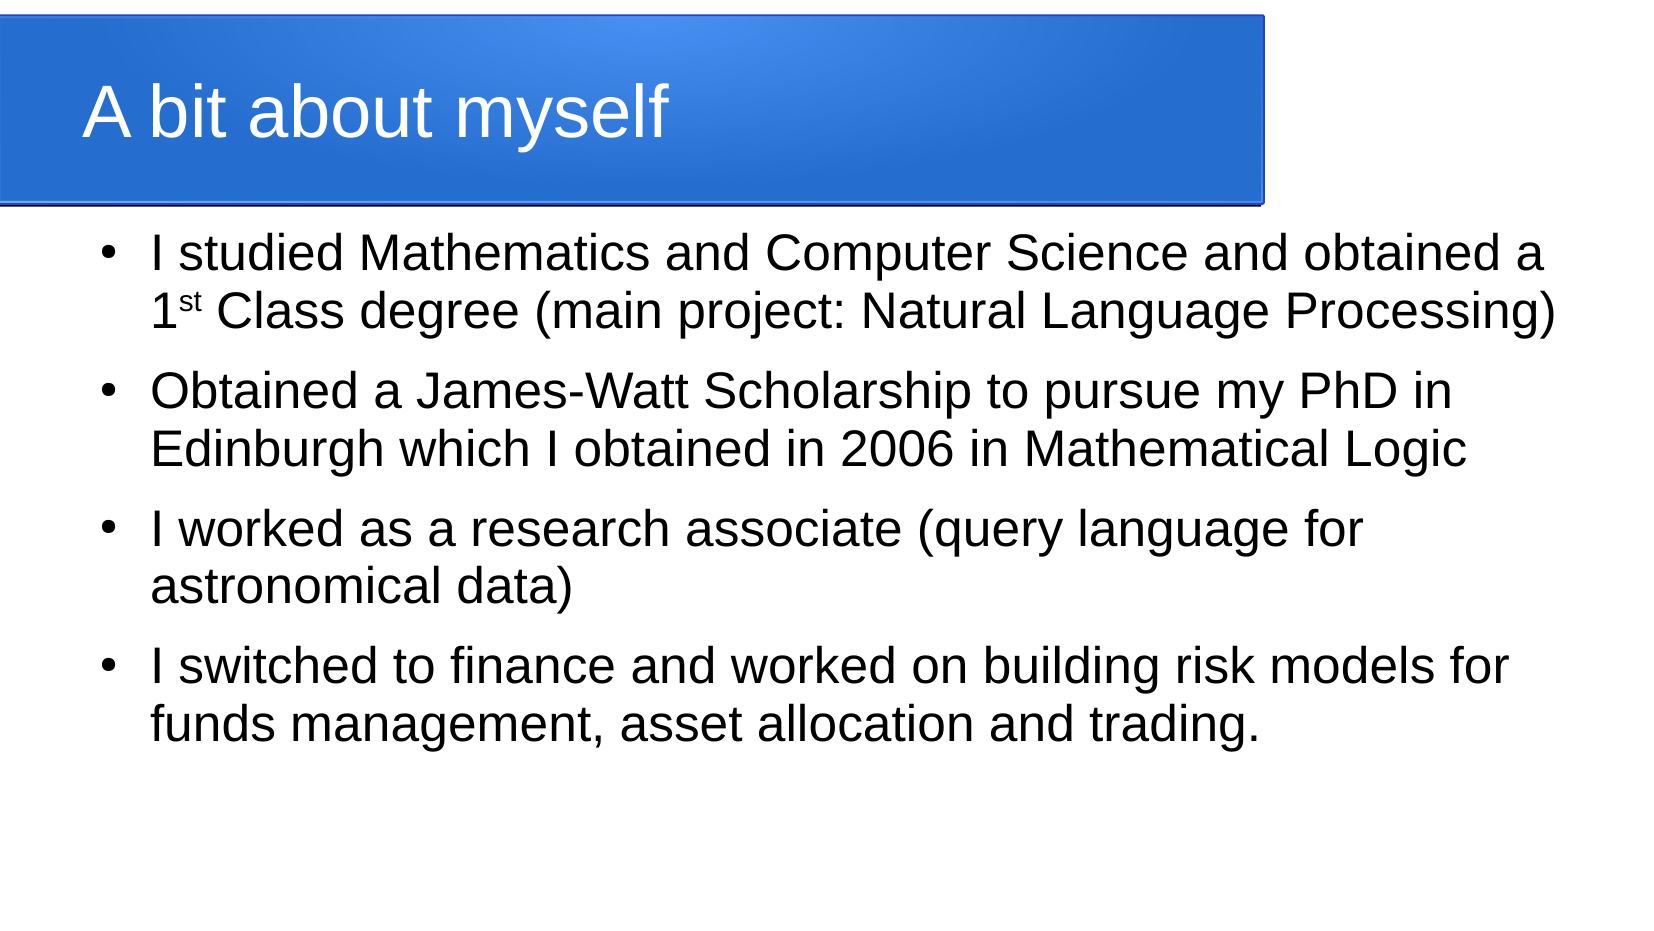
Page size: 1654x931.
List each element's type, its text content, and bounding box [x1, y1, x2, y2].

list I studied Mathematics and Computer Science and obtained a 1st Class degree (main project: Natural Language Processing) Obtained a James-Watt Scholarship to pursue my PhD in Edinburgh which I obtained in 2006 in Mathematical Logic I worked as a research associate (query language for astronomical data) I switched to finance and worked on building risk models for funds management, asset allocation and trading. [82, 224, 1571, 764]
title A bit about myself [82, 35, 1235, 189]
